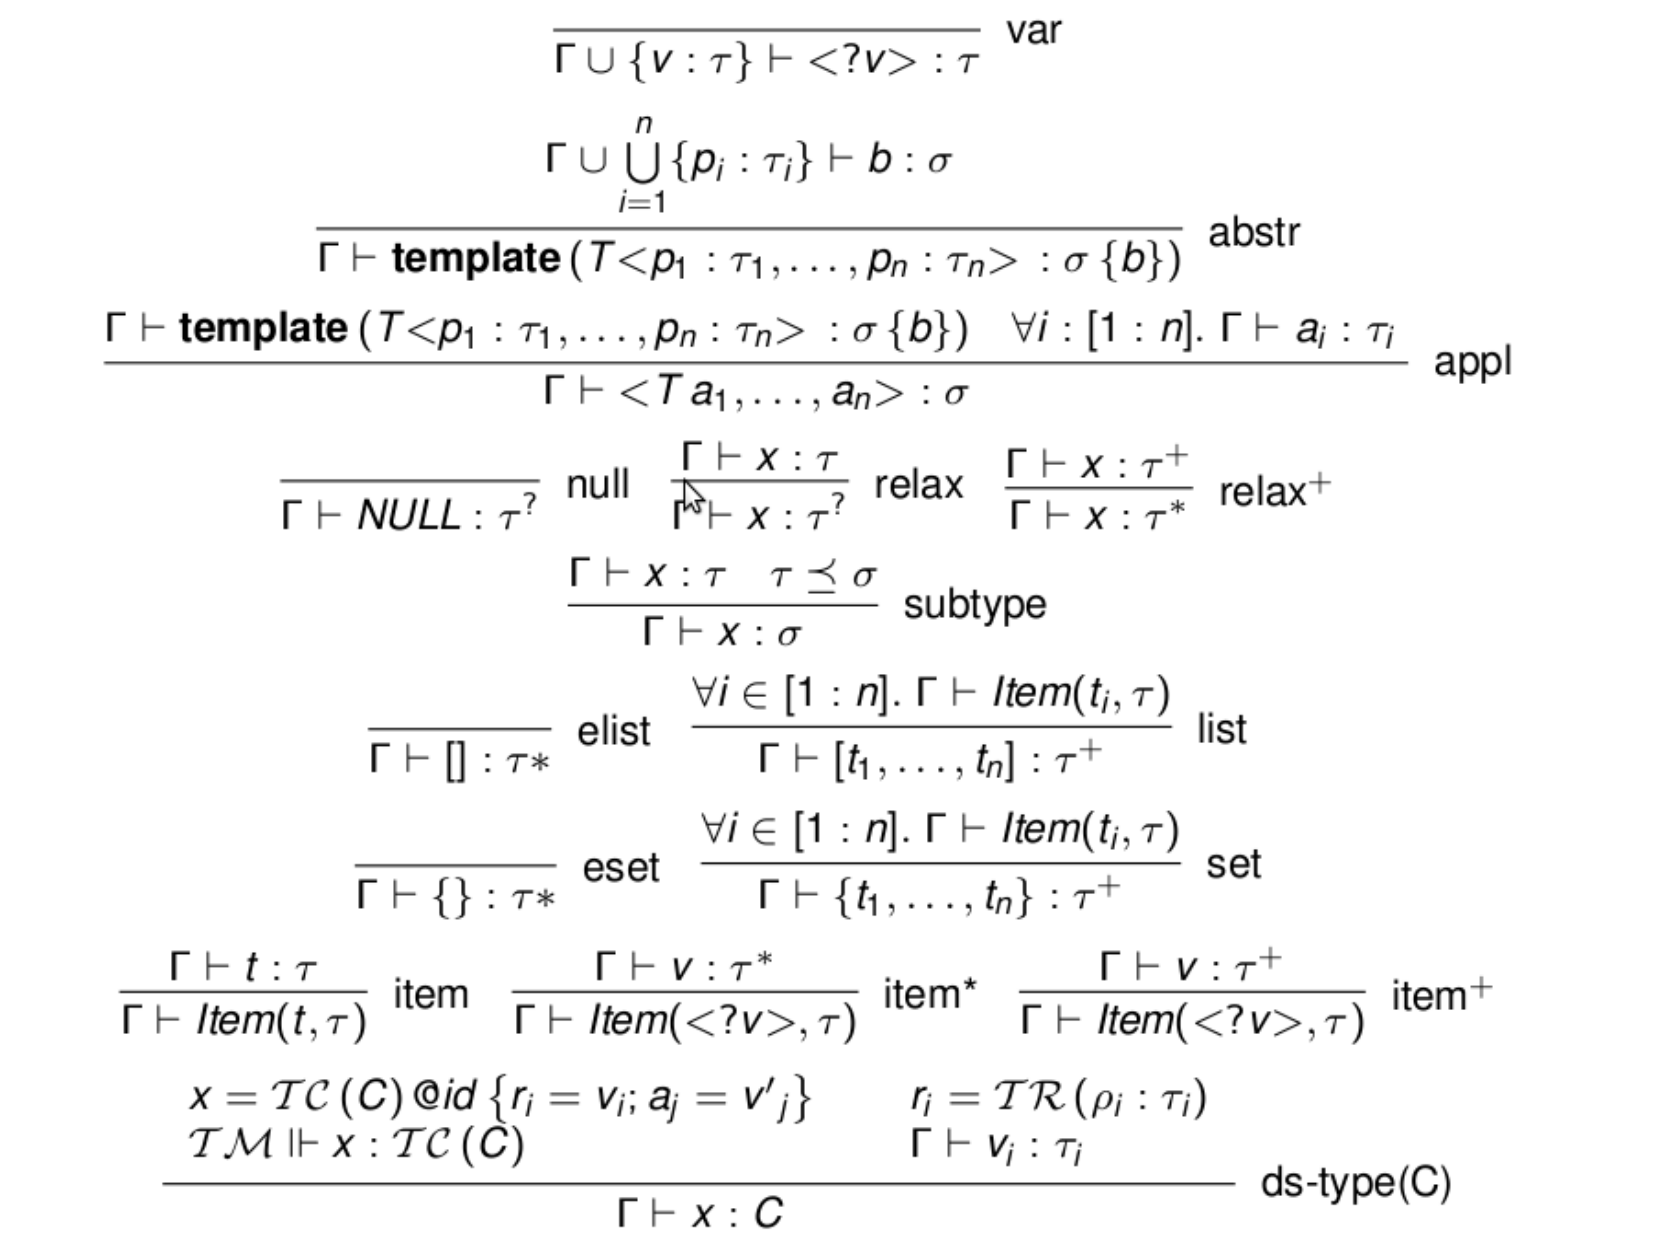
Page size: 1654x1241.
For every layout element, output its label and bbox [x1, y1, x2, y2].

picture [72, 1, 1537, 1241]
